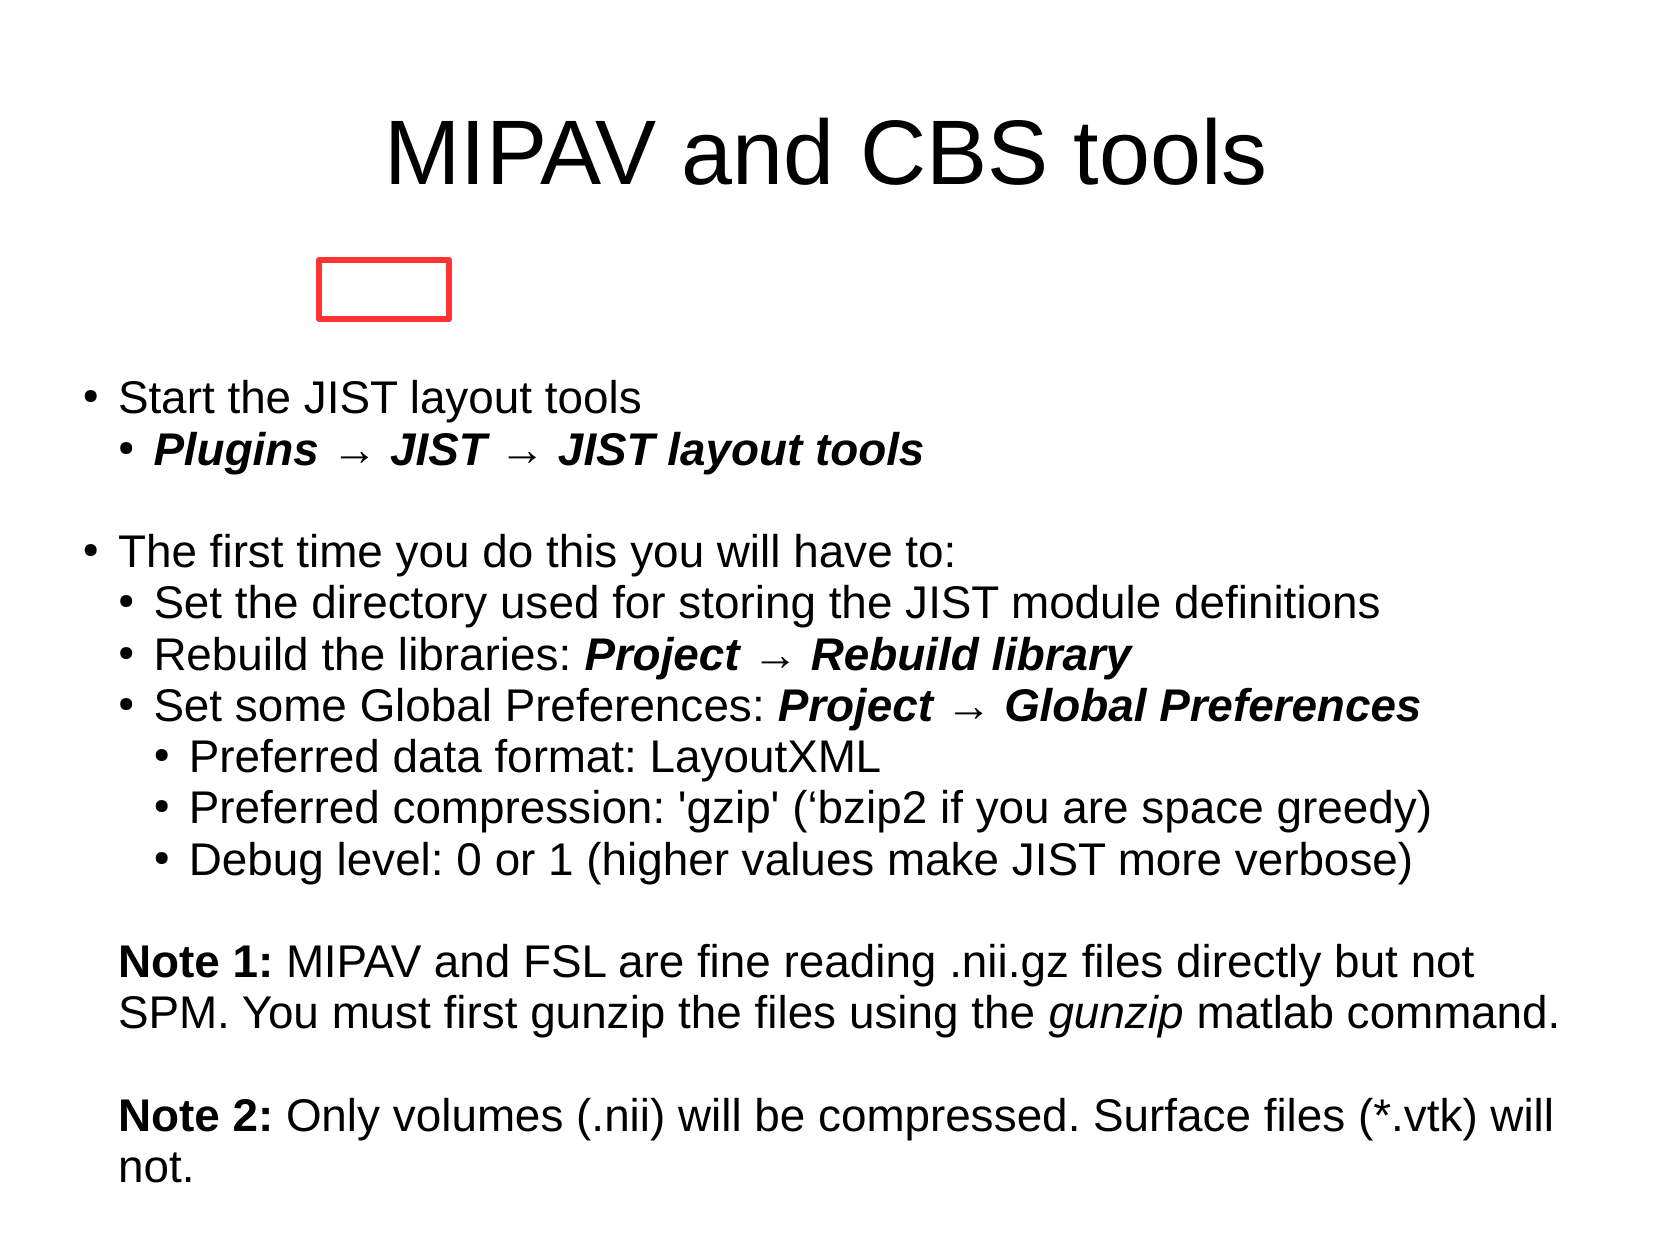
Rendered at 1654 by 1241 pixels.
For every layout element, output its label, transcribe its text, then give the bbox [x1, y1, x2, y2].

subtitle Start the JIST layout tools Plugins → JIST → JIST layout tools The first time you do this you will have to: Set the directory used for storing the JIST module definitions Rebuild the libraries: Project → Rebuild library Set some Global Preferences: Project → Global Preferences Preferred data format: LayoutXML Preferred compression: 'gzip' (‘bzip2 if you are space greedy) Debug level: 0 or 1 (higher values make JIST more verbose) Note 1: MIPAV and FSL are fine reading .nii.gz files directly but not SPM. You must first gunzip the files using the gunzip matlab command. Note 2: Only volumes (.nii) will be compressed. Surface files (*.vtk) will not. [82, 372, 1571, 1193]
title MIPAV and CBS tools [82, 49, 1571, 257]
picture [43, 218, 1610, 361]
picture [322, 263, 446, 316]
